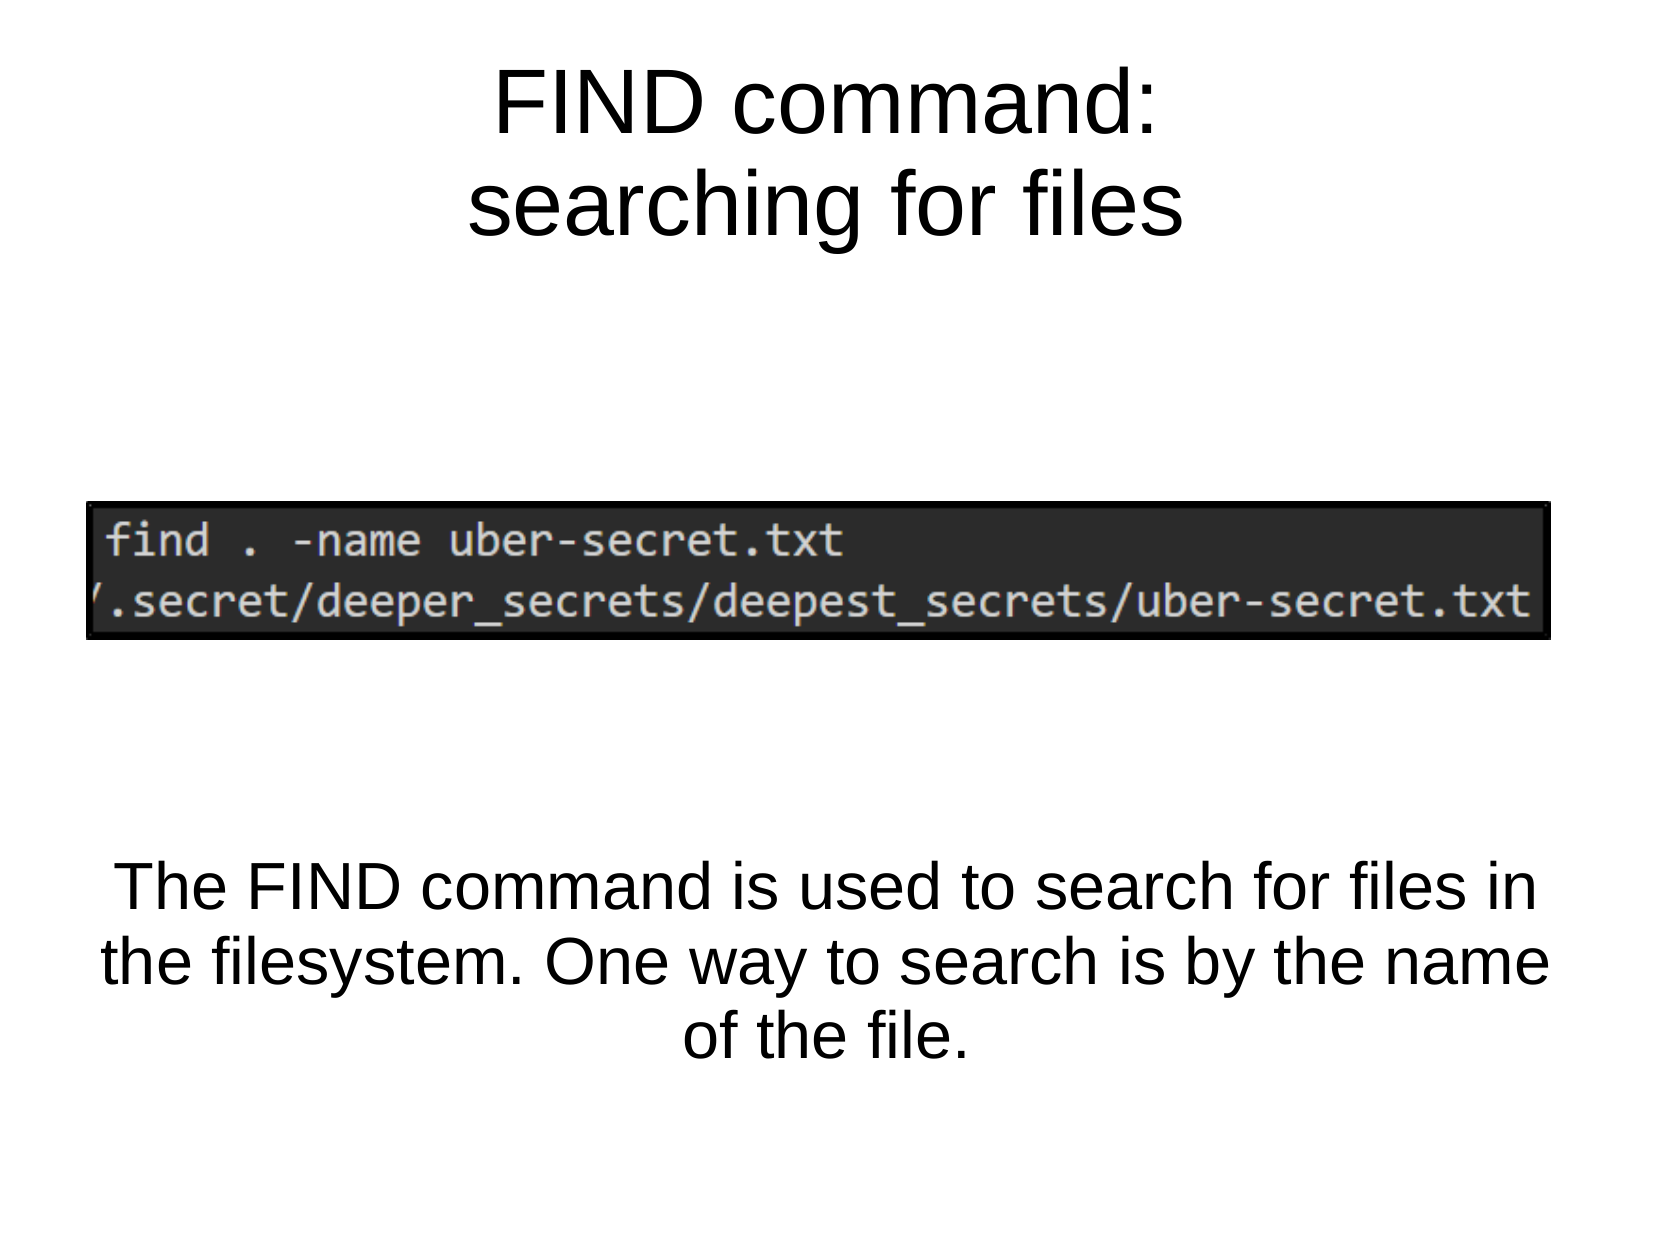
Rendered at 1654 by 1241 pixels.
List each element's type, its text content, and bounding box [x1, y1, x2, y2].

subtitle The FIND command is used to search for files in the filesystem. One way to search is by the name of the file. [82, 290, 1571, 1109]
title FIND command: searching for files [82, 49, 1571, 257]
picture [86, 501, 1551, 640]
